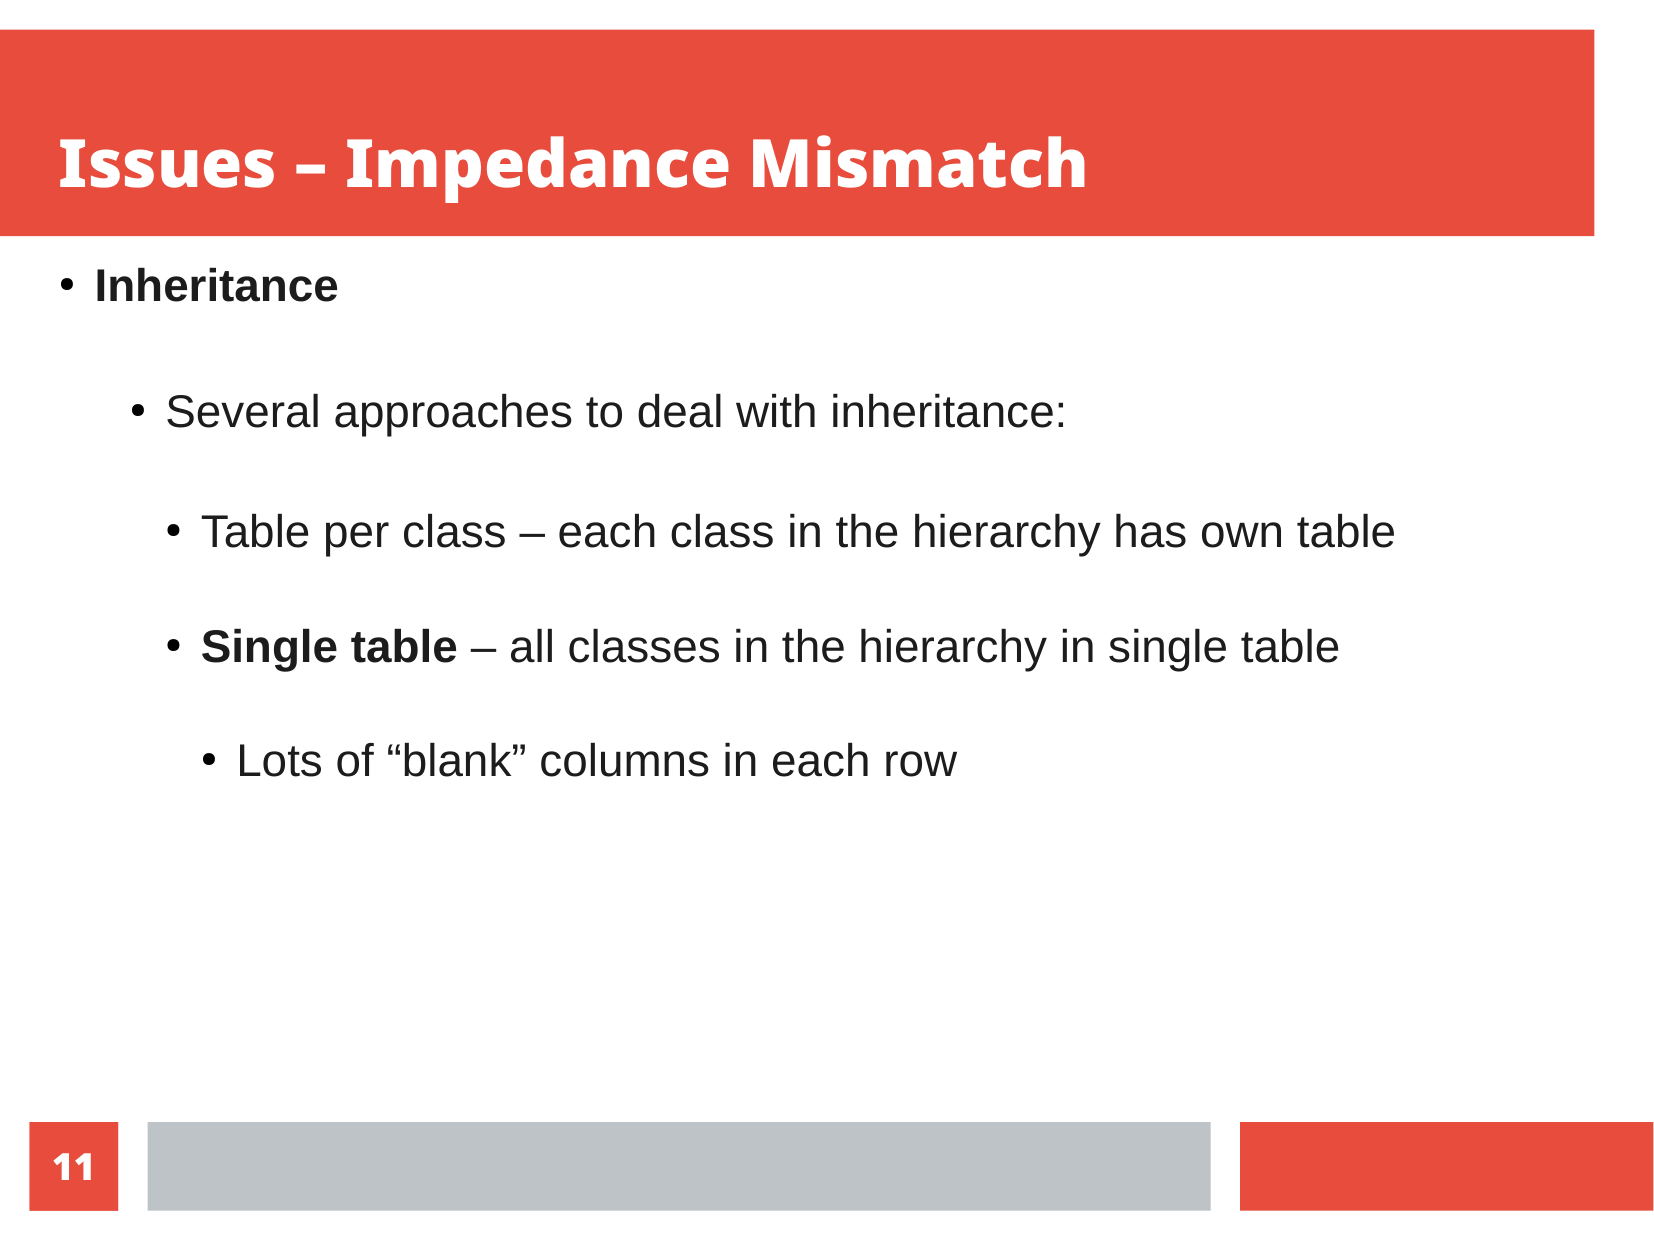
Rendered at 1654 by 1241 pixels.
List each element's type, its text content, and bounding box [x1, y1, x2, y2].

title Issues – Impedance Mismatch [59, 59, 1595, 207]
list Inheritance Several approaches to deal with inheritance: Table per class – each class in the hierarchy has own table Single table – all classes in the hierarchy in single table Lots of “blank” columns in each row [59, 259, 1565, 1092]
